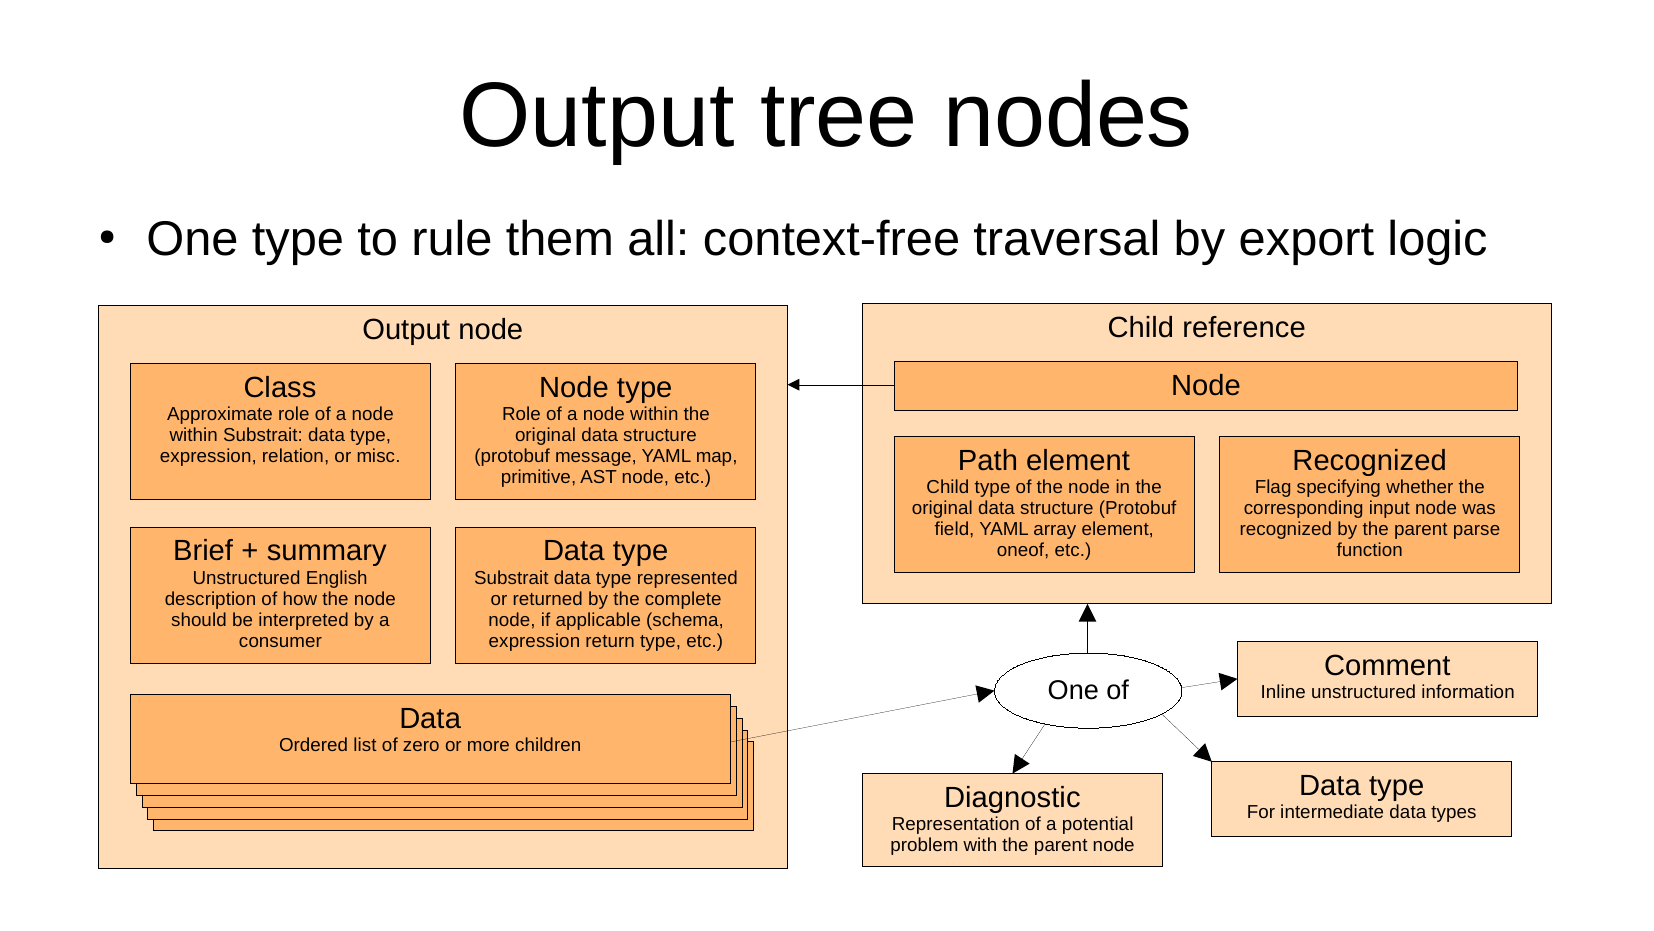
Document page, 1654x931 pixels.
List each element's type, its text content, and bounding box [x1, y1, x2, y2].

text_box Data Ordered list of zero or more children [147, 739, 748, 820]
text_box Output node [98, 310, 788, 869]
text_box Data Ordered list of zero or more children [130, 694, 731, 784]
title Output tree nodes [82, 37, 1571, 193]
list One type to rule them all: context-free traversal by export logic [82, 211, 1571, 310]
text_box Child reference [862, 310, 1552, 604]
text_box One of [994, 653, 1182, 729]
text_box Data Ordered list of zero or more children [142, 740, 743, 808]
text_box Comment Inline unstructured information [1237, 641, 1538, 717]
text_box Recognized Flag specifying whether the corresponding input node was recognized by the parent parse function [1219, 436, 1520, 573]
text_box Class Approximate role of a node within Substrait: data type, expression, relation, or misc. [130, 363, 431, 500]
text_box Data Ordered list of zero or more children [153, 741, 754, 831]
text_box Data Ordered list of zero or more children [136, 742, 737, 796]
text_box Brief + summary Unstructured English description of how the node should be interpreted by a consumer [130, 527, 431, 664]
text_box Node [894, 361, 1518, 411]
text_box Diagnostic Representation of a potential problem with the parent node [862, 773, 1163, 867]
text_box Data type Substrait data type represented or returned by the complete node, if applicable (schema, expression return type, etc.) [455, 527, 756, 664]
text_box Node type Role of a node within the original data structure (protobuf message, YAML map, primitive, AST node, etc.) [455, 363, 756, 500]
text_box Data type For intermediate data types [1211, 761, 1512, 837]
text_box Path element Child type of the node in the original data structure (Protobuf field, YAML array element, oneof, etc.) [894, 436, 1195, 573]
